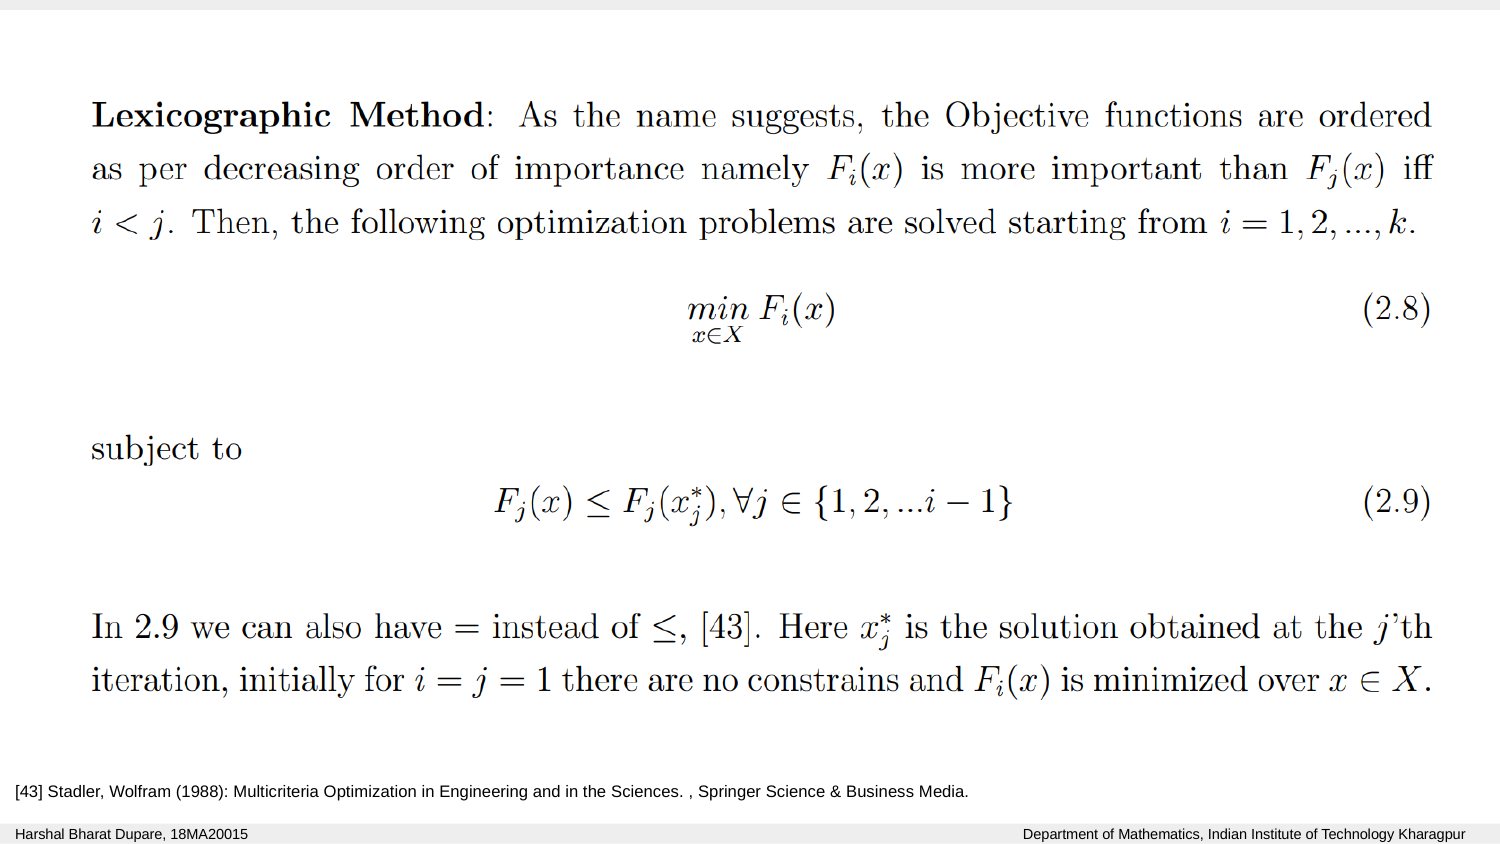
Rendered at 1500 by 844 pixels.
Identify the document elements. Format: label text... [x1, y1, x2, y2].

text_box [0, 0, 1500, 10]
text_box Harshal Bharat Dupare, 18MA20015 Department of Mathematics, Indian Institute of Technology Kharagpur [0, 823, 1500, 844]
picture [40, 66, 1458, 709]
text_box [43] Stadler, Wolfram (1988): Multicriteria Optimization in Engineering and in the Sciences. , Springer Science & Business Media. [0, 766, 1500, 817]
